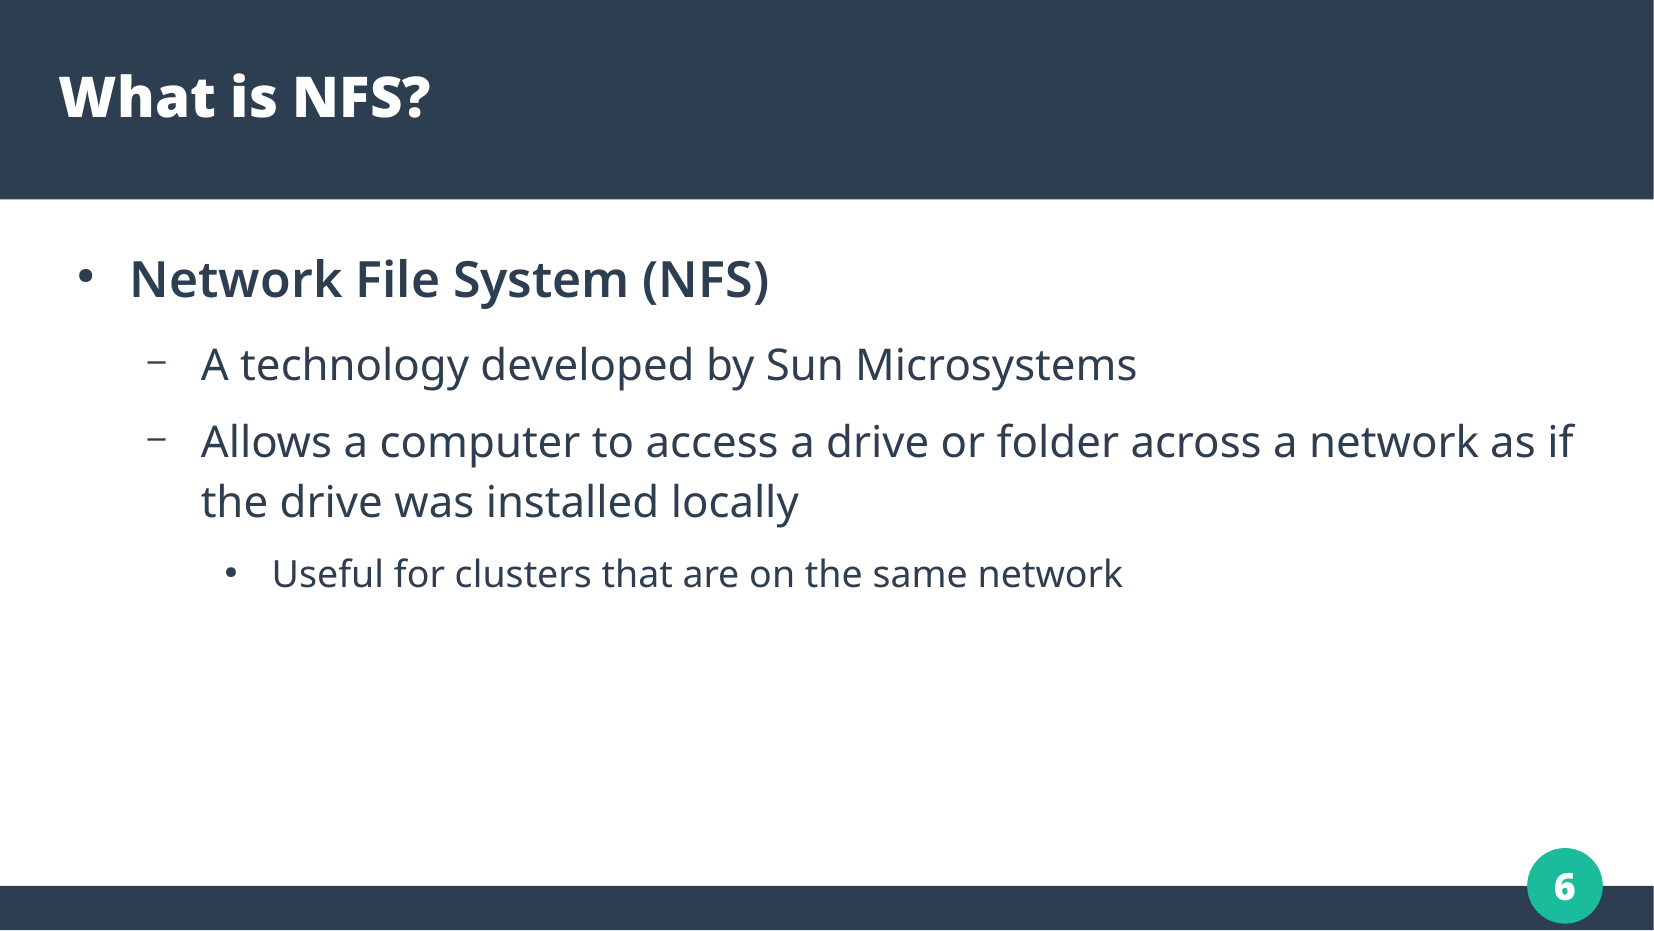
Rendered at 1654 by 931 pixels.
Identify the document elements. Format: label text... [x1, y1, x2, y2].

title What is NFS? [59, 37, 1595, 156]
list Network File System (NFS) A technology developed by Sun Microsystems Allows a computer to access a drive or folder across a network as if the drive was installed locally Useful for clusters that are on the same network [59, 243, 1595, 864]
